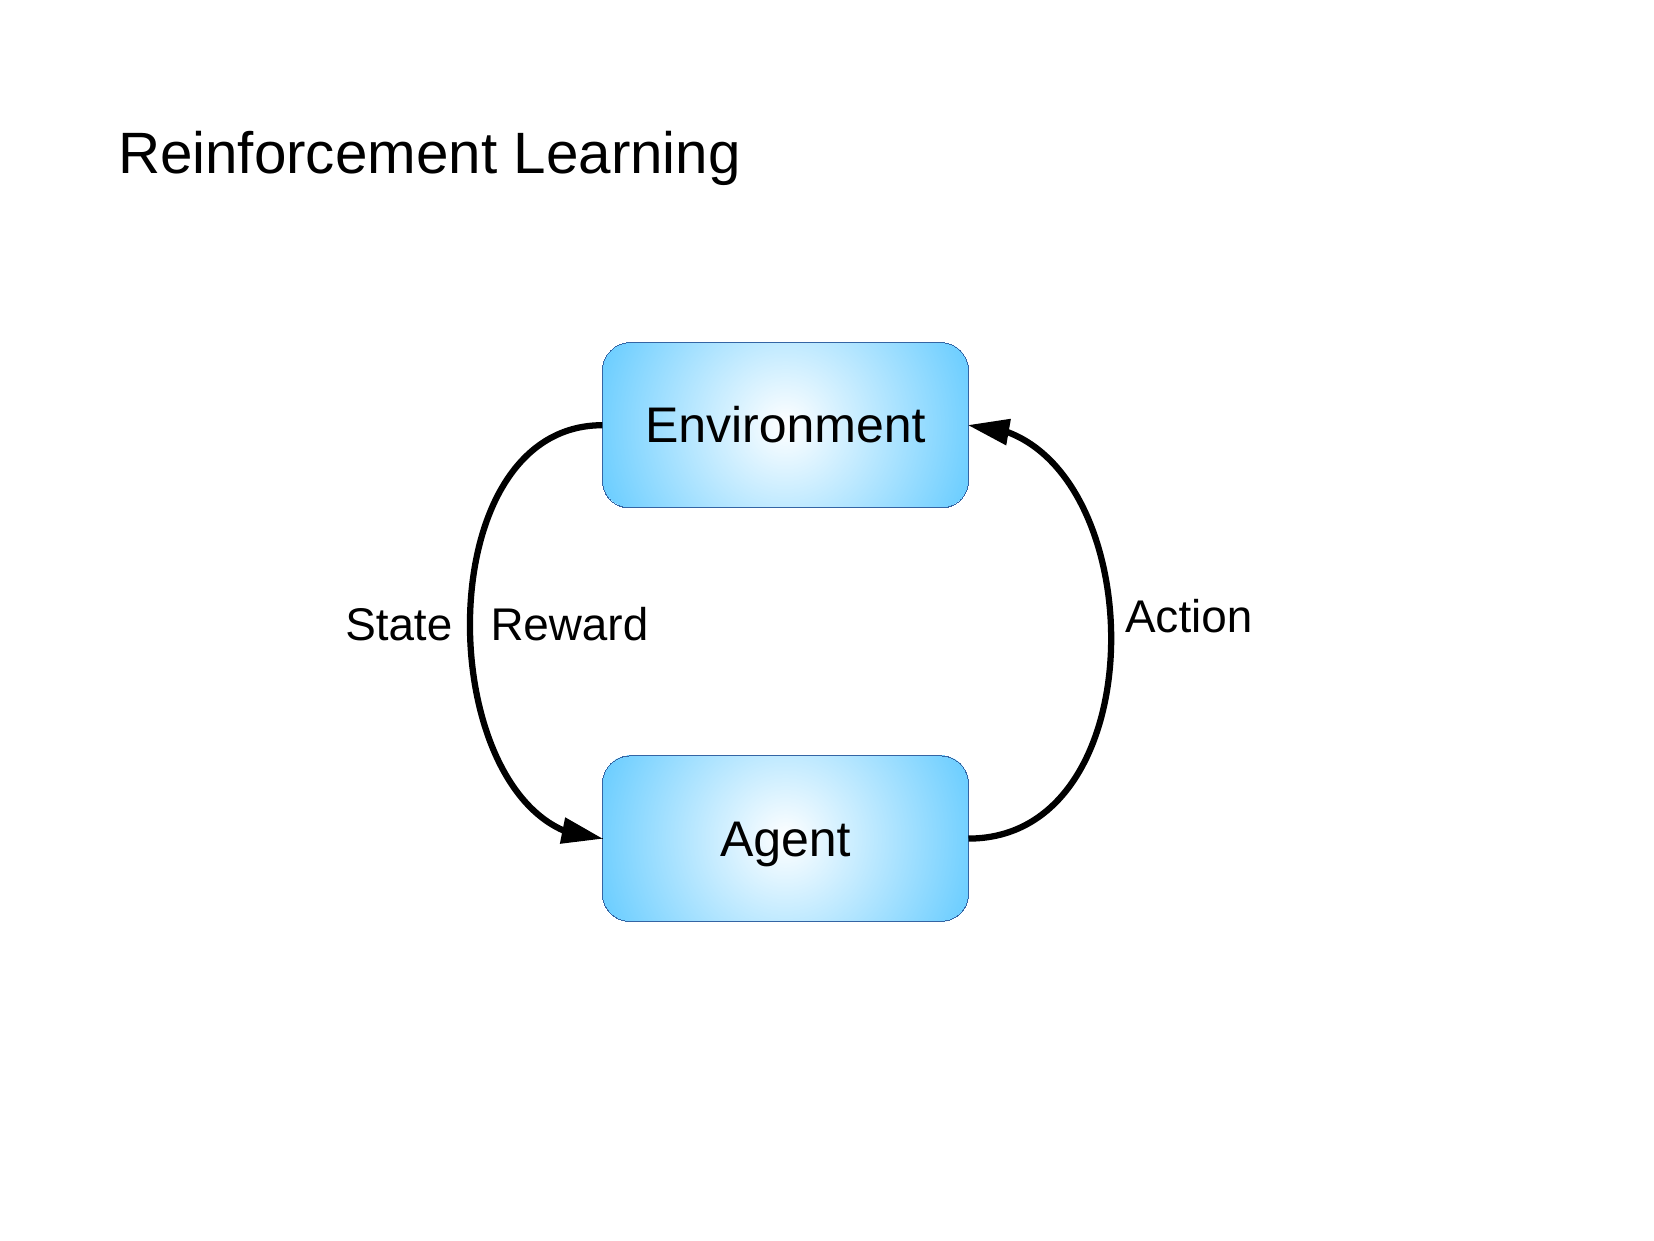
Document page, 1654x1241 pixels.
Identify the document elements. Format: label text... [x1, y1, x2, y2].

text_box Action [1110, 583, 1394, 650]
text_box Agent [602, 755, 969, 922]
text_box Environment [602, 342, 969, 508]
text_box State Reward [330, 591, 745, 733]
title Reinforcement Learning [82, 49, 1571, 257]
